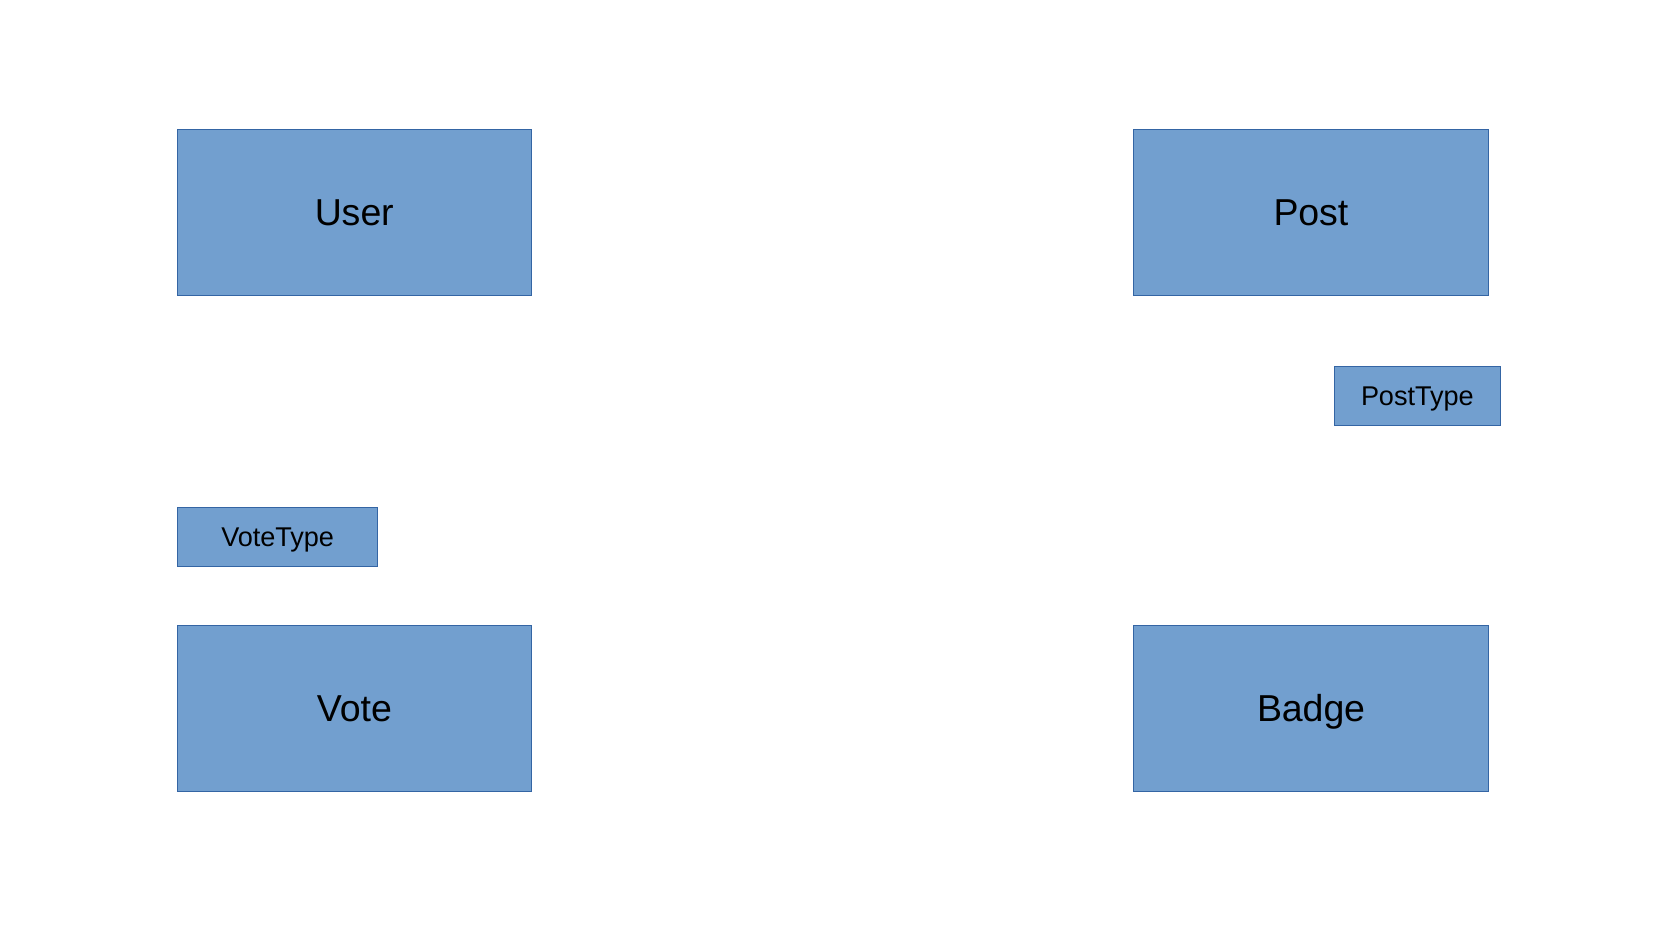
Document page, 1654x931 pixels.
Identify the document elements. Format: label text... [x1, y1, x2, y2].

text_box Badge [1133, 625, 1489, 792]
text_box Post [1133, 129, 1489, 296]
text_box User [177, 129, 532, 296]
text_box PostType [1334, 366, 1501, 426]
text_box Vote [177, 625, 532, 792]
text_box VoteType [177, 507, 378, 567]
